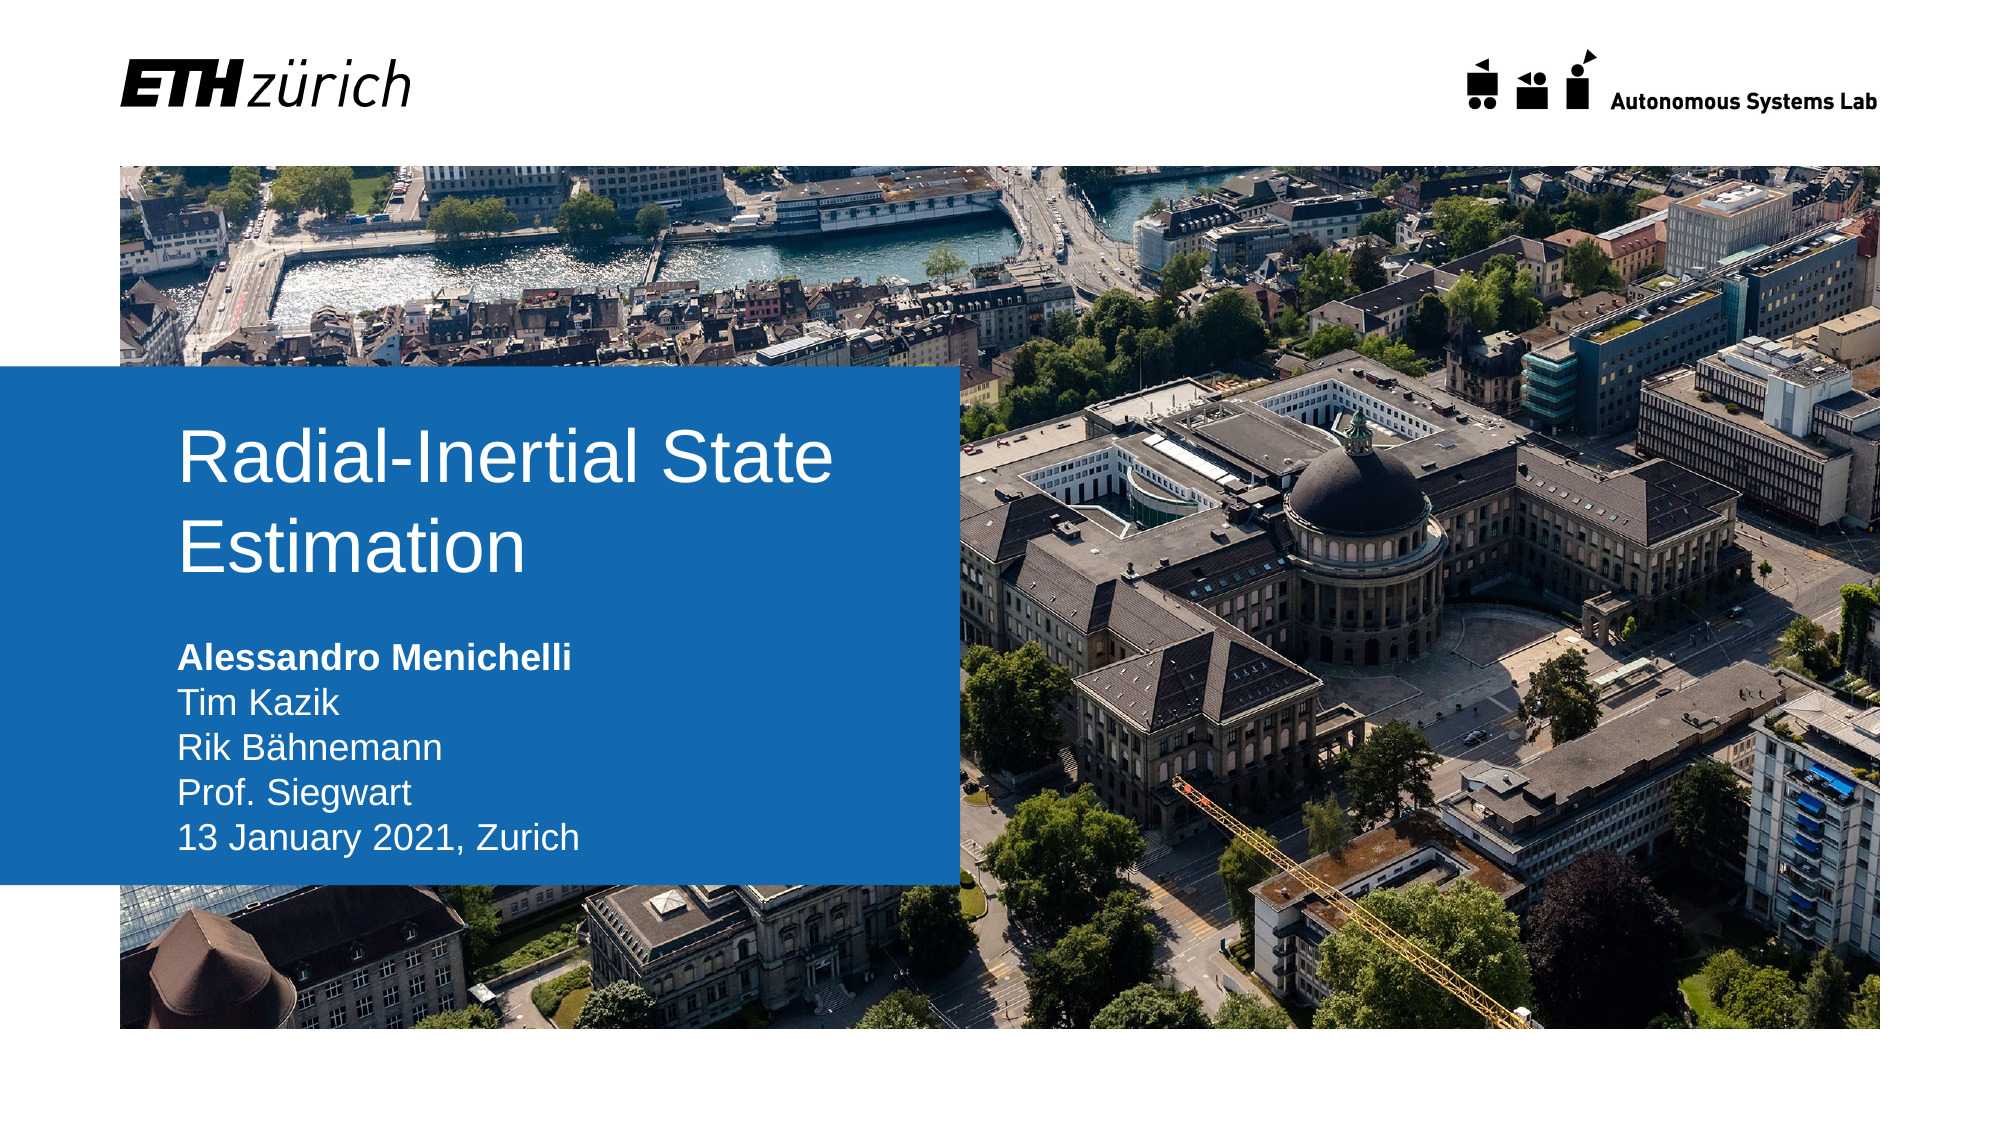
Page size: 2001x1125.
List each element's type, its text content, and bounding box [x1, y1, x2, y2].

list Alessandro Menichelli Tim Kazik Rik Bähnemann Prof. Siegwart 13 January 2021, Zurich [176, 633, 945, 799]
picture [120, 59, 410, 107]
picture [207, 166, 212, 176]
picture [120, 166, 1880, 1029]
picture [217, 166, 227, 173]
title Radial-Inertial State Estimation [0, 366, 961, 886]
